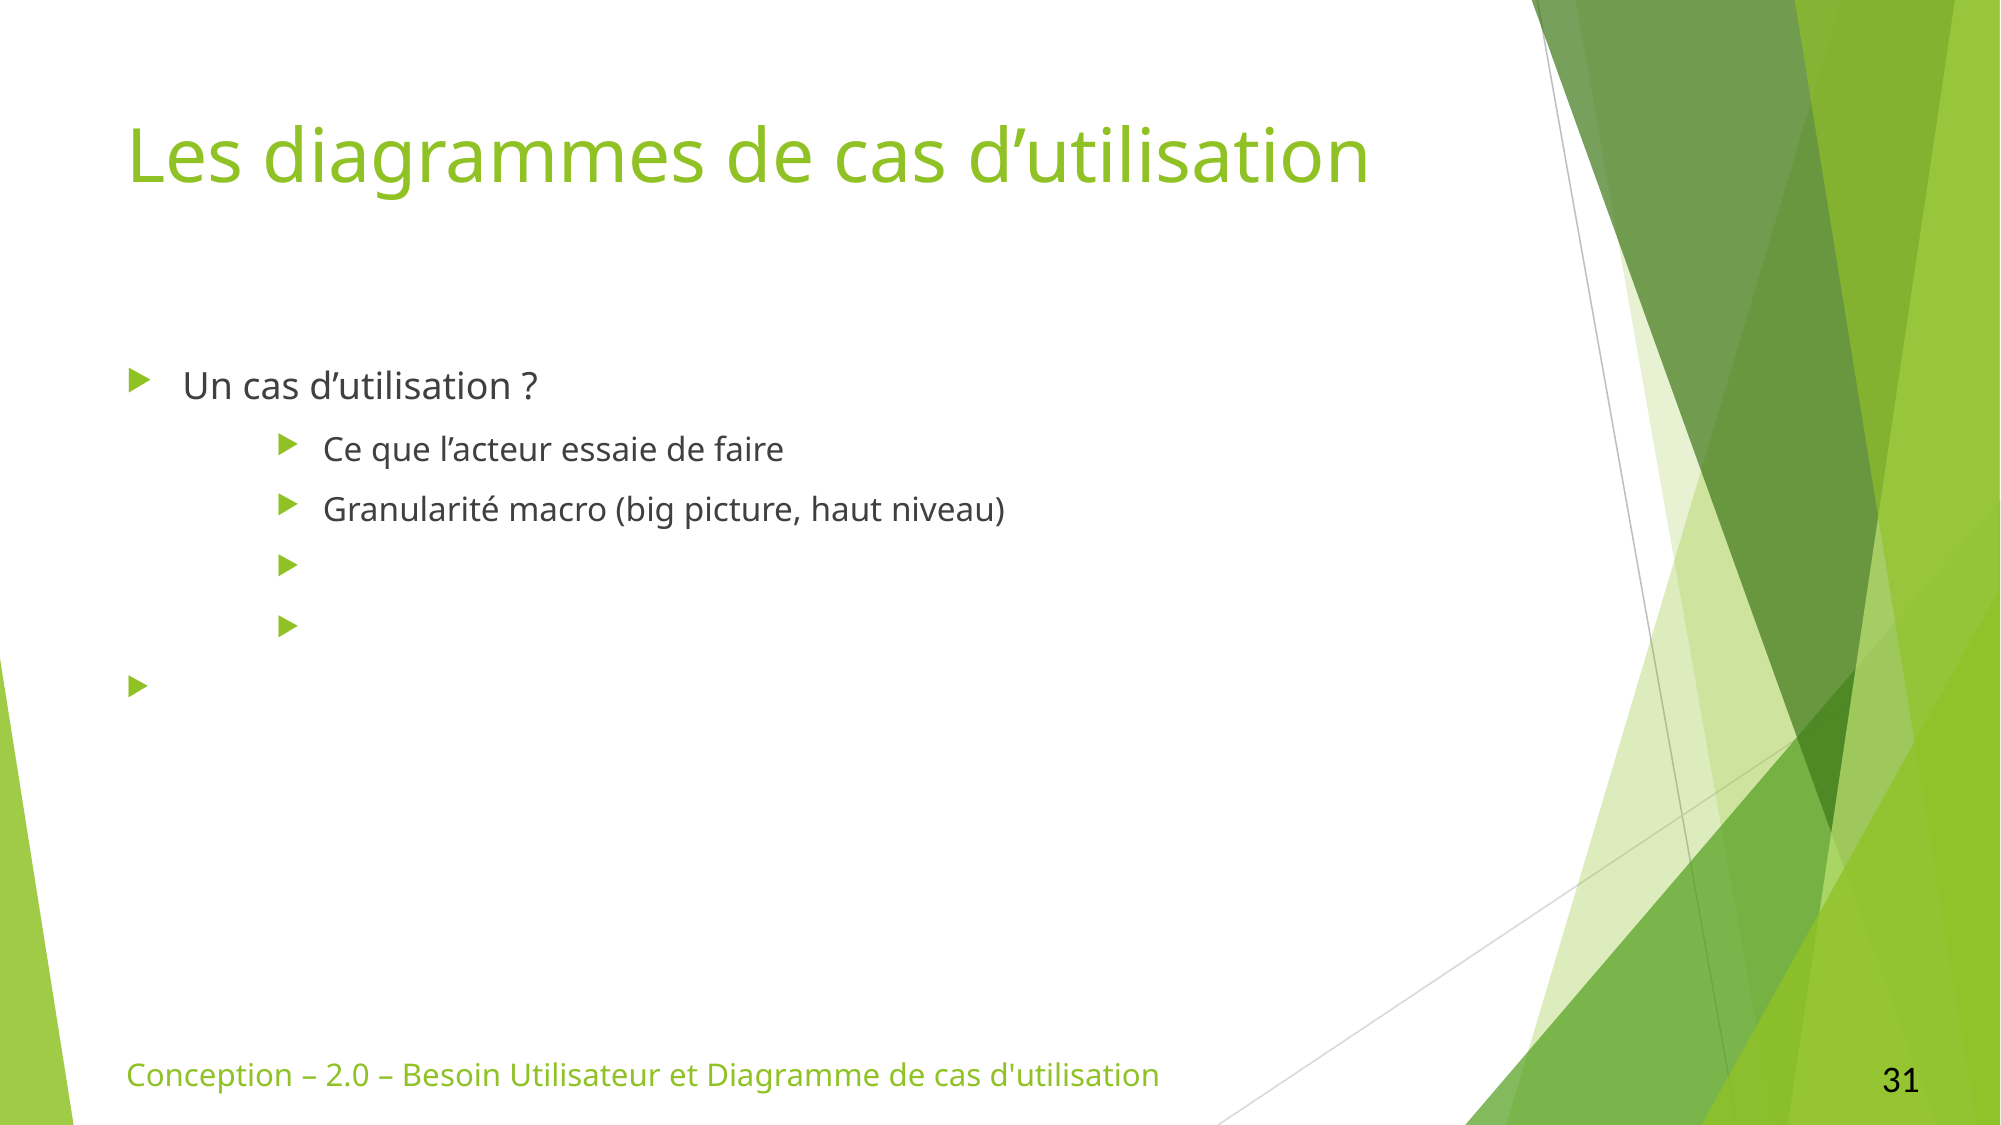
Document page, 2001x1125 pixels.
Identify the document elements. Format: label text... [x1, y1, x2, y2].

title Les diagrammes de cas d’utilisation [111, 99, 1522, 317]
list Un cas d’utilisation ? Ce que l’acteur essaie de faire Granularité macro (big picture, haut niveau) [111, 354, 1522, 992]
text_box Conception – 2.0 – Besoin Utilisateur et Diagramme de cas d'utilisation [111, 1047, 1210, 1109]
text_box [1866, 1047, 1979, 1108]
